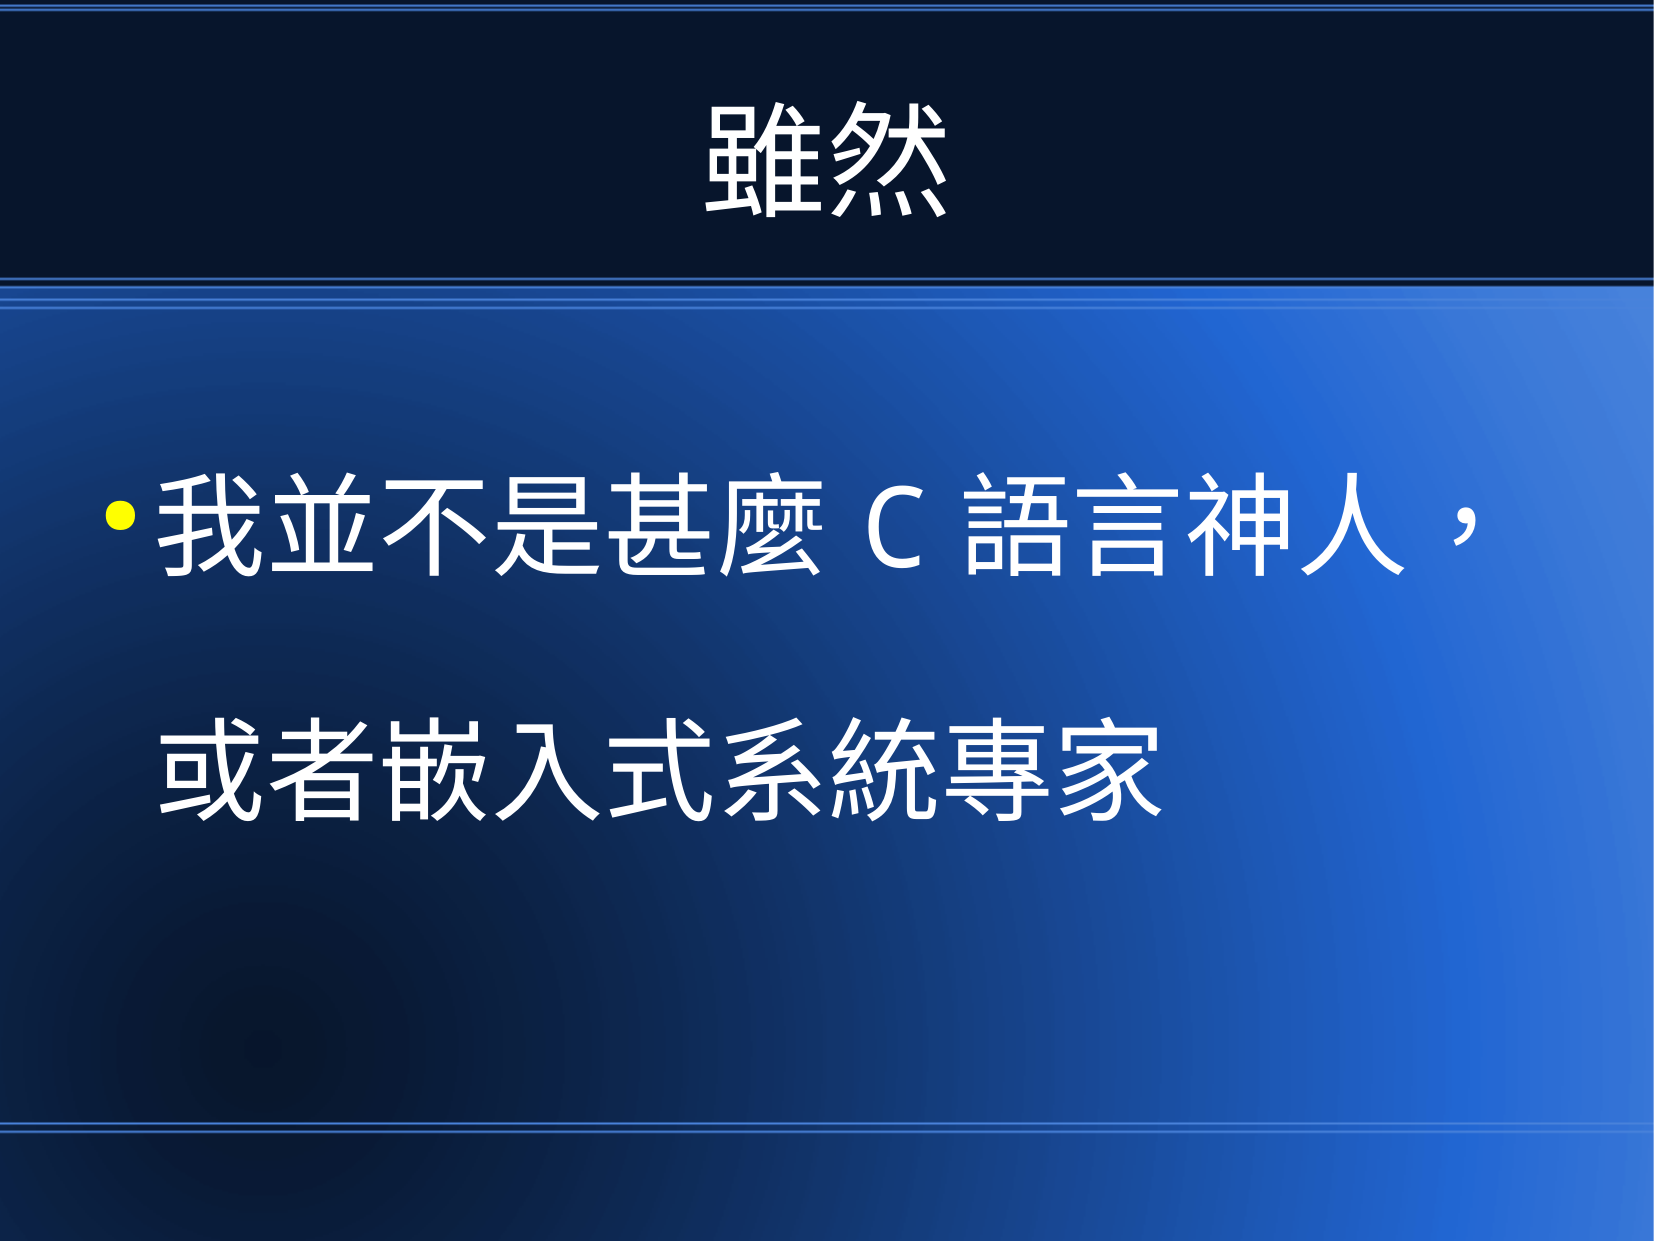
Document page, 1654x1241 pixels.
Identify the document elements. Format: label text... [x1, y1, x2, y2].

list 我並不是甚麼C語言神人，或者嵌入式系統專家 [82, 355, 1571, 1241]
title 雖然 [82, 49, 1571, 257]
picture [0, 0, 1654, 1241]
